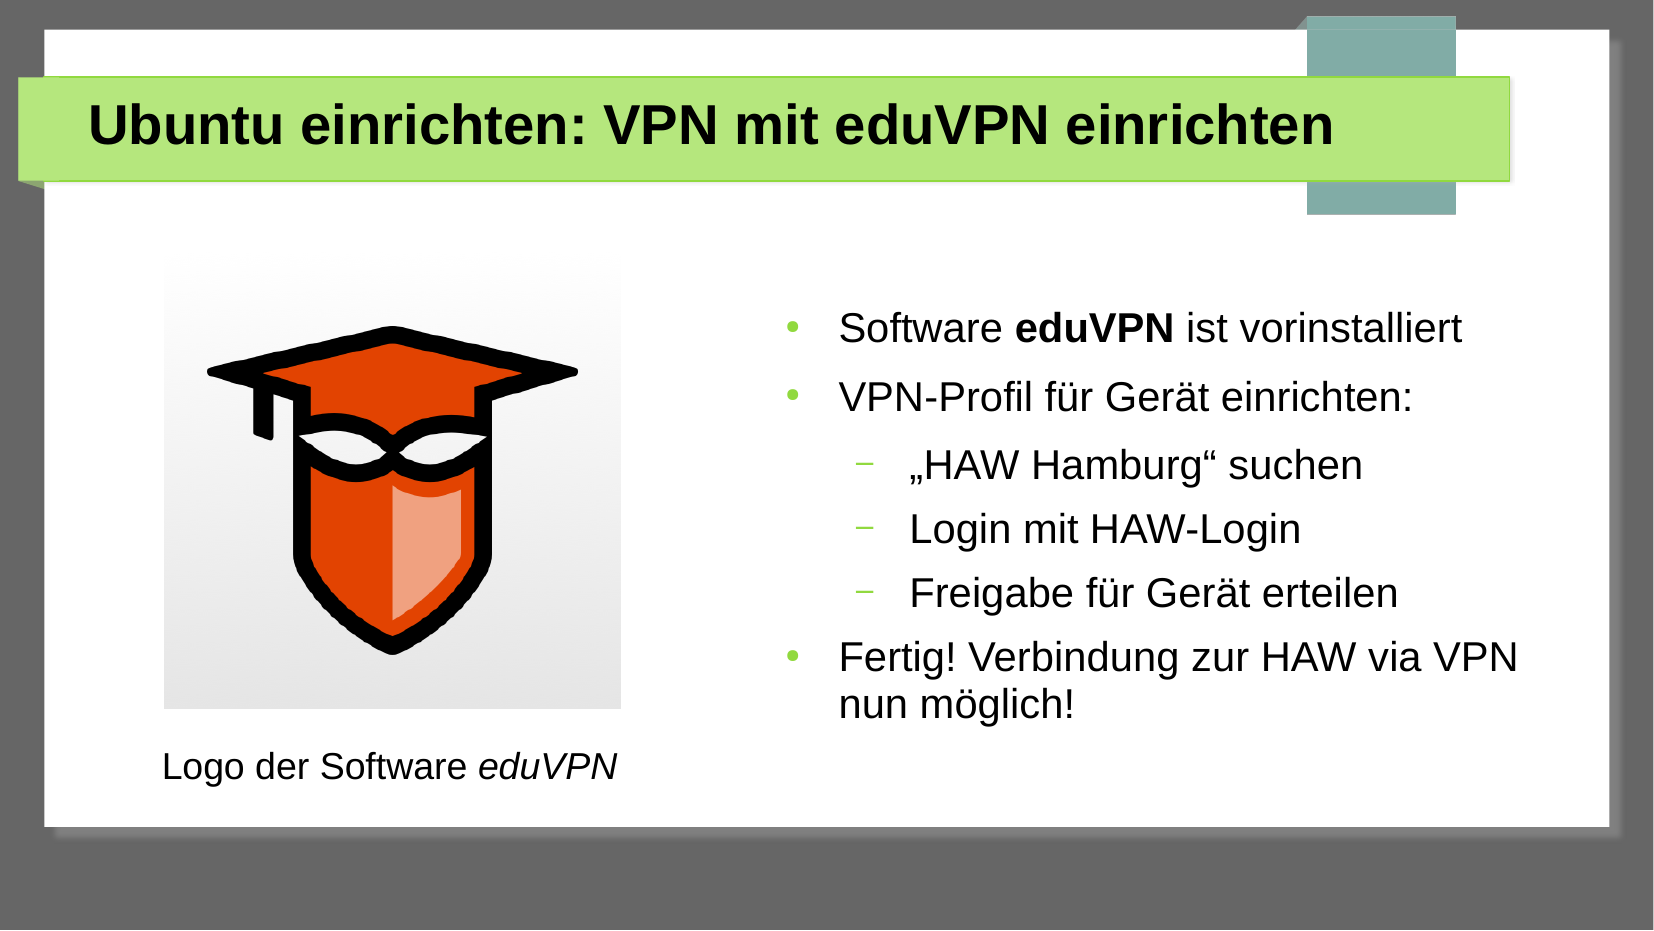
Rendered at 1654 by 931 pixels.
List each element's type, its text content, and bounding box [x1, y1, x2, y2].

title Ubuntu einrichten: VPN mit eduVPN einrichten [88, 73, 1506, 178]
text_box Logo der Software eduVPN [147, 738, 650, 798]
list Software eduVPN ist vorinstalliert VPN-Profil für Gerät einrichten: „HAW Hamburg“ suchen Login mit HAW-Login Freigabe für Gerät erteilen Fertig! Verbindung zur HAW via VPN nun möglich! [767, 236, 1536, 798]
picture [164, 252, 621, 709]
